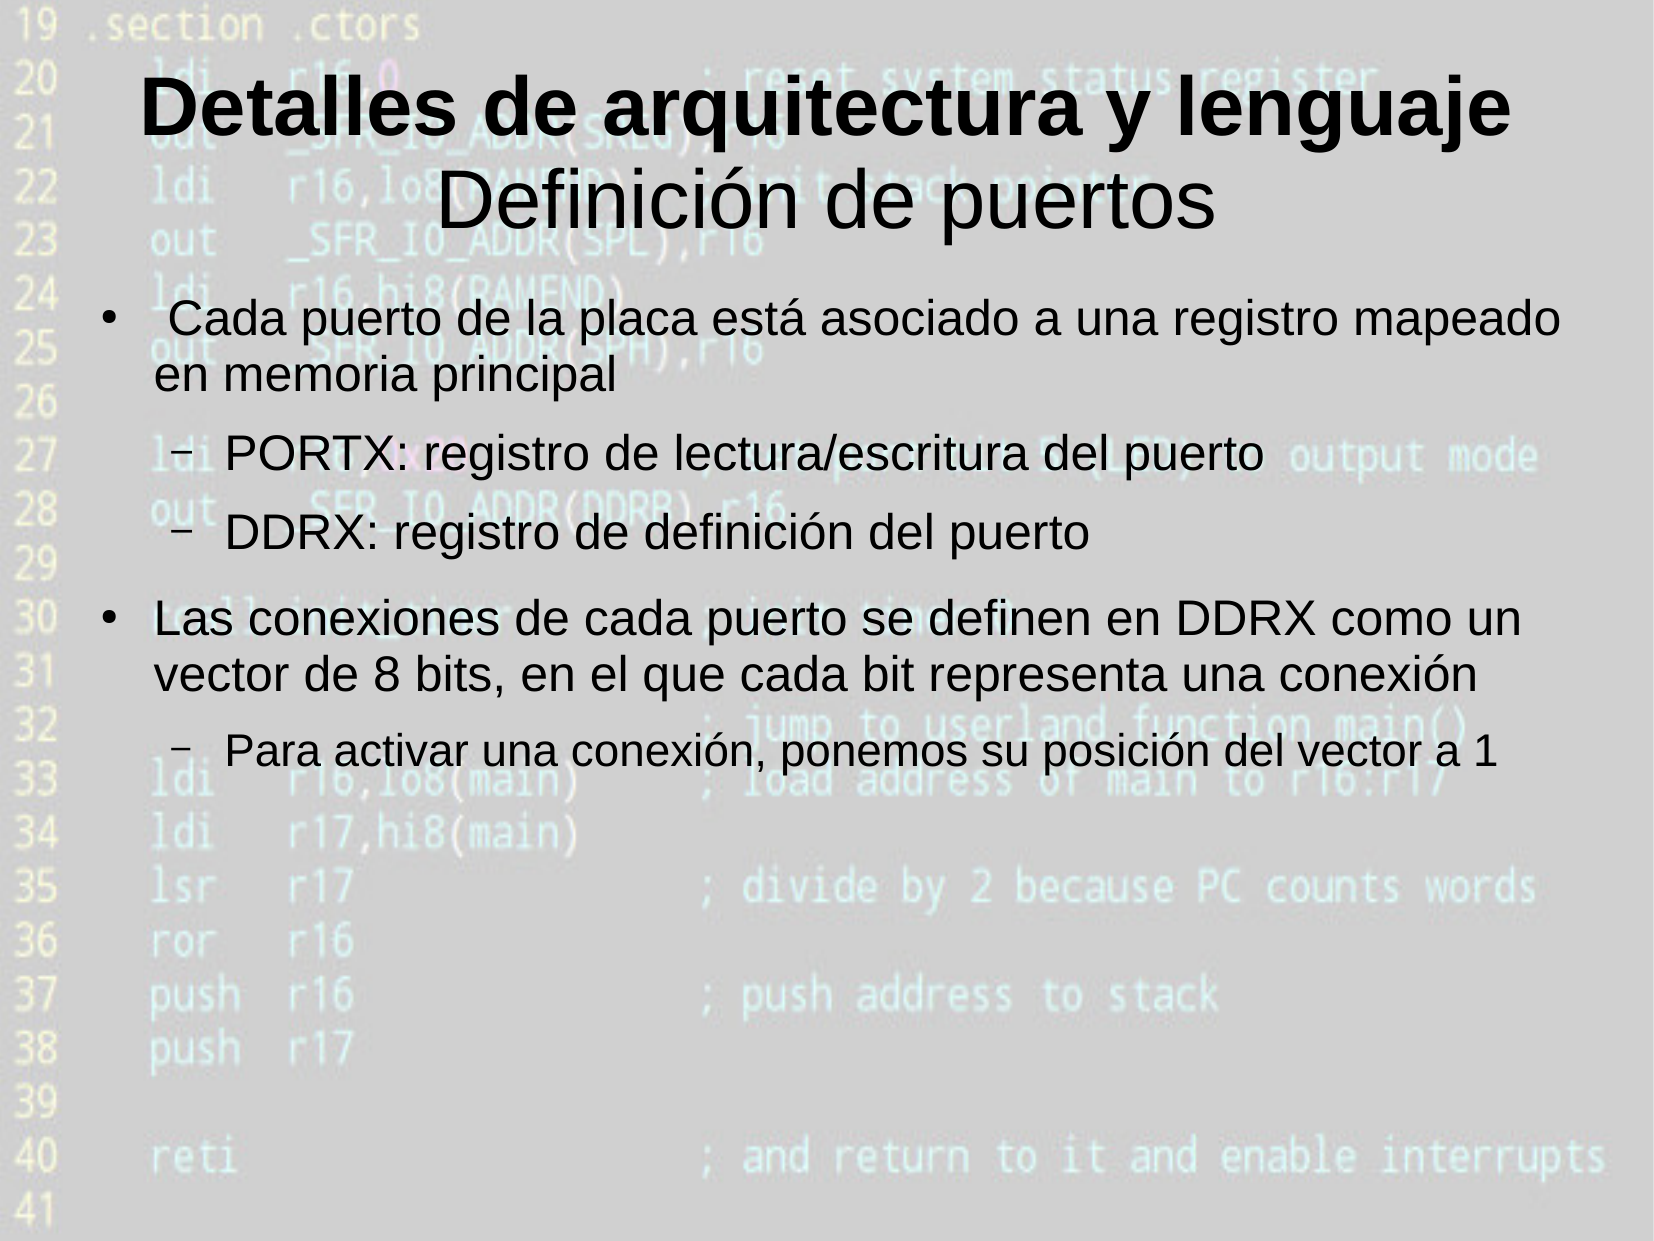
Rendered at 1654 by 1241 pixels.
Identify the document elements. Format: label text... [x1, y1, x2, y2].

list Cada puerto de la placa está asociado a una registro mapeado en memoria principal PORTX: registro de lectura/escritura del puerto DDRX: registro de definición del puerto Las conexiones de cada puerto se definen en DDRX como un vector de 8 bits, en el que cada bit representa una conexión Para activar una conexión, ponemos su posición del vector a 1 [82, 290, 1571, 1010]
title Detalles de arquitectura y lenguaje Definición de puertos [82, 49, 1571, 257]
picture [0, 0, 1654, 1241]
